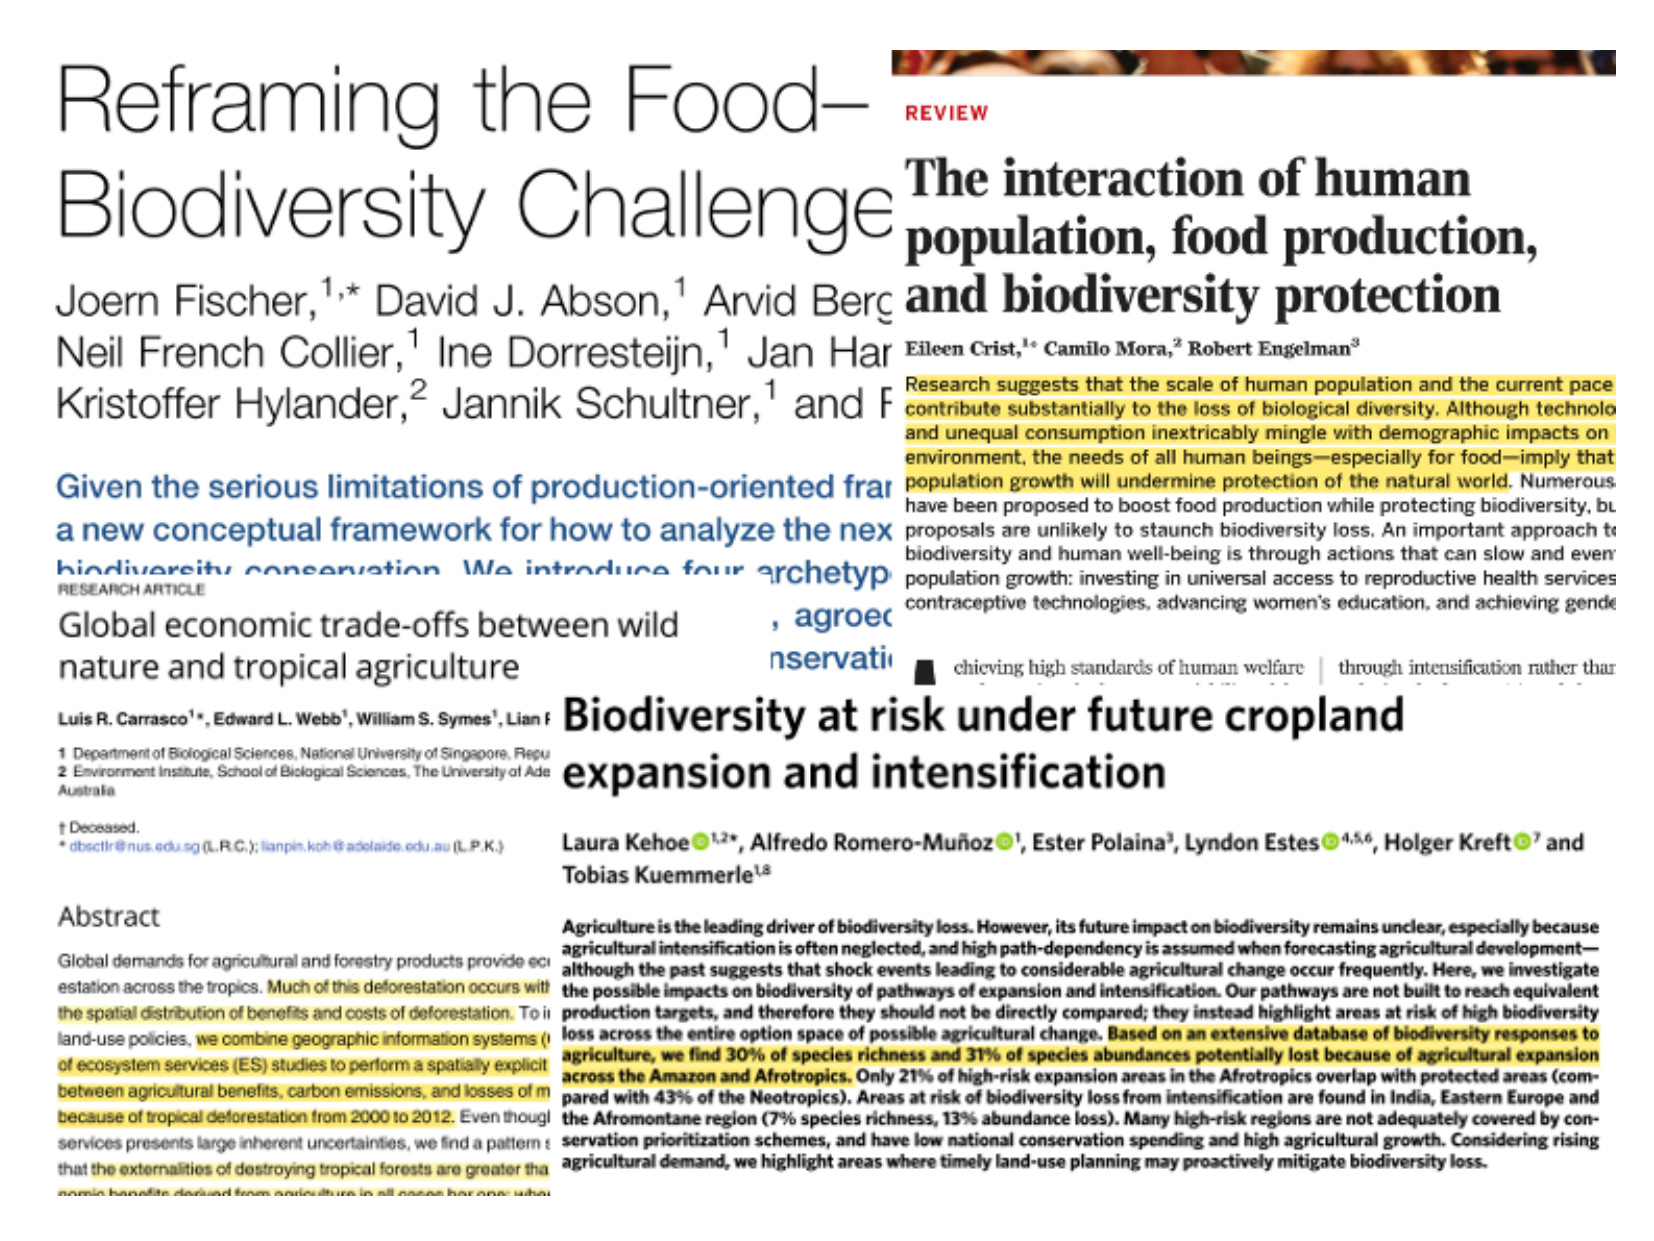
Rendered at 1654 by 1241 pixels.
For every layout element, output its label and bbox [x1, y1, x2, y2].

picture [52, 50, 1616, 1196]
